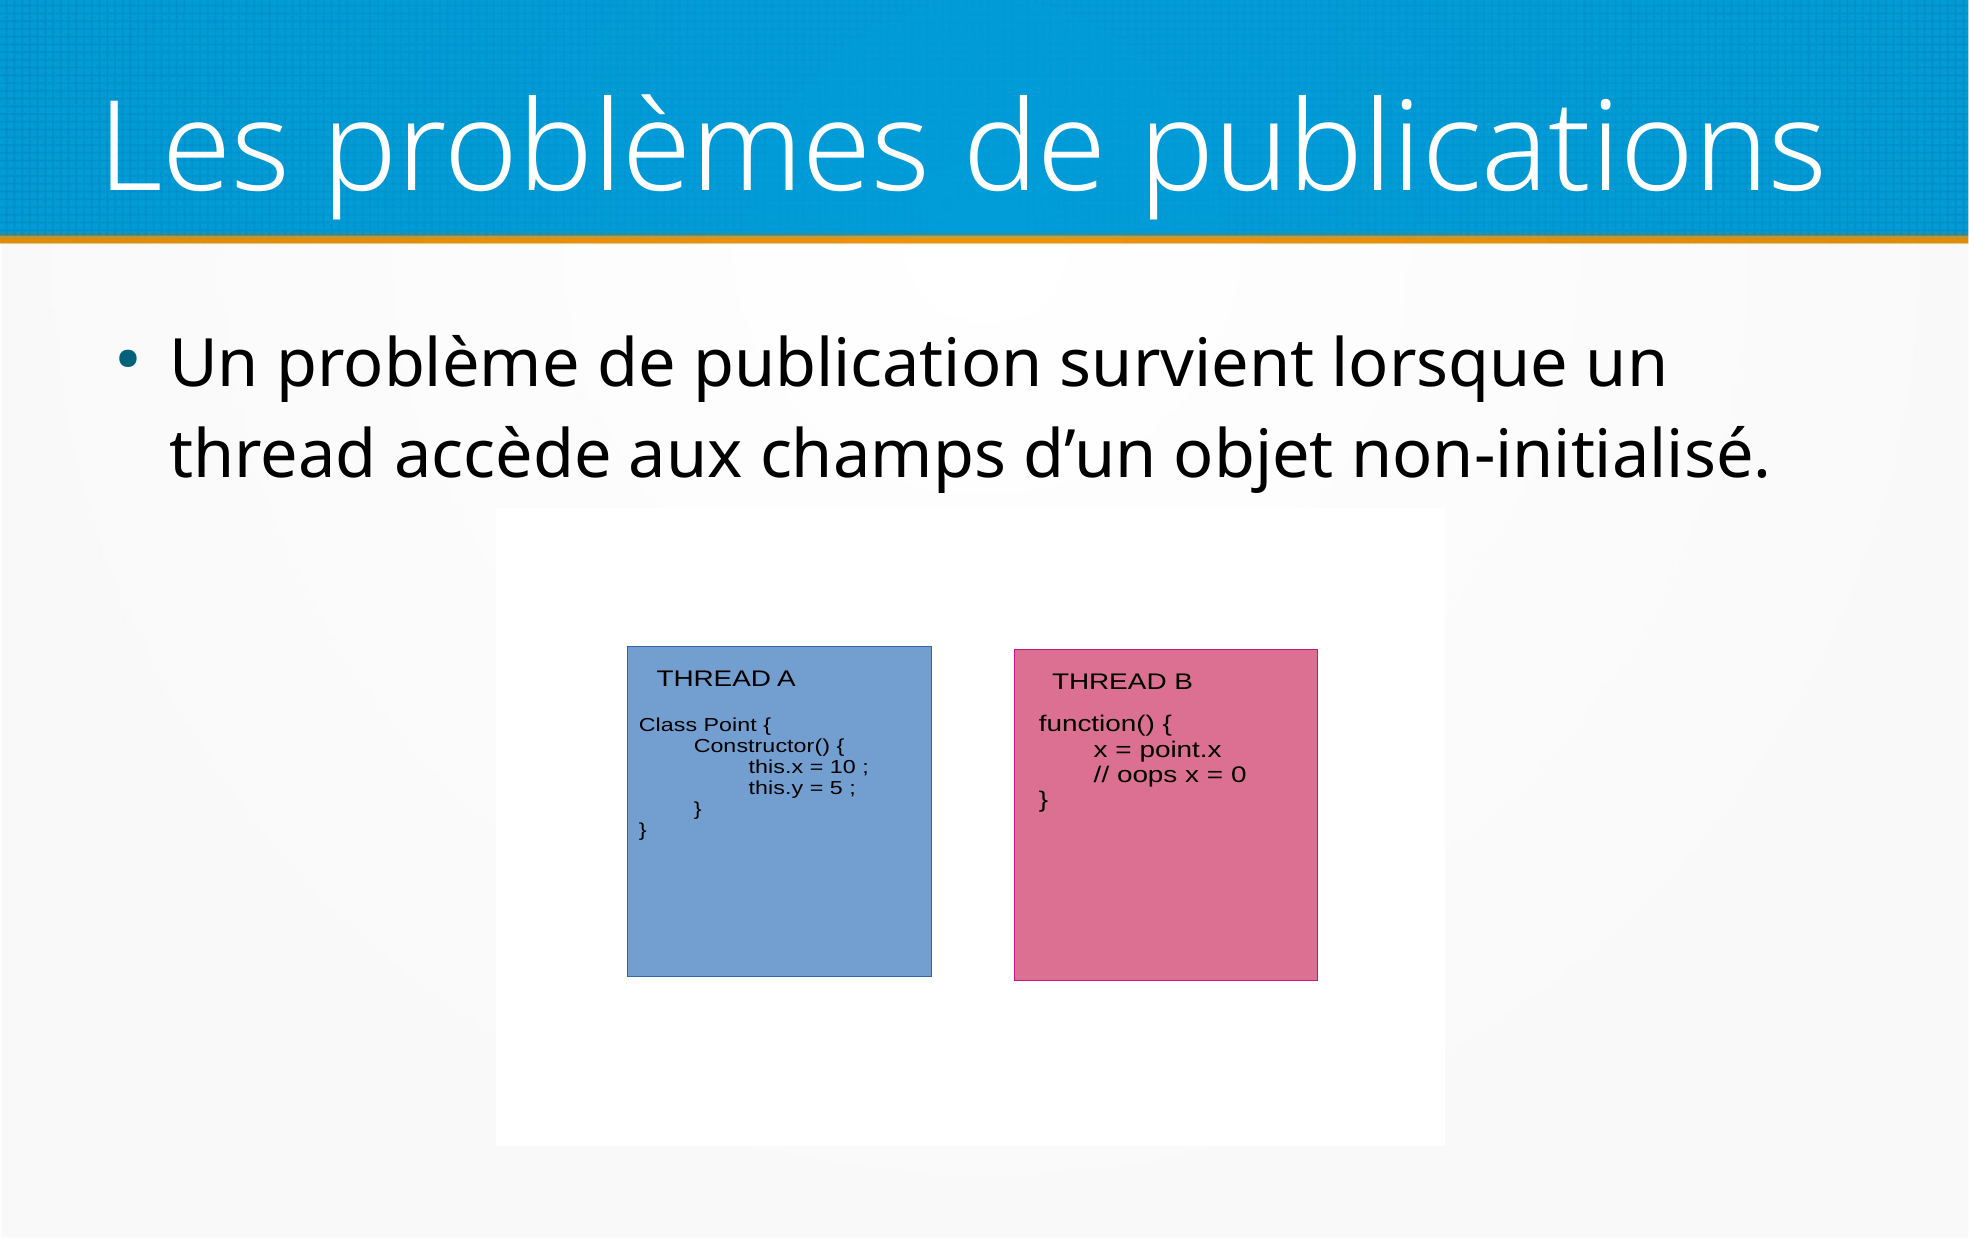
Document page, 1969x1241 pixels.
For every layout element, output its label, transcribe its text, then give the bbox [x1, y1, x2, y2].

title Les problèmes de publications [98, 19, 1870, 227]
list Un problème de publication survient lorsque un thread accède aux champs d’un objet non-initialisé. [98, 315, 1861, 1081]
picture [0, 233, 1969, 1241]
